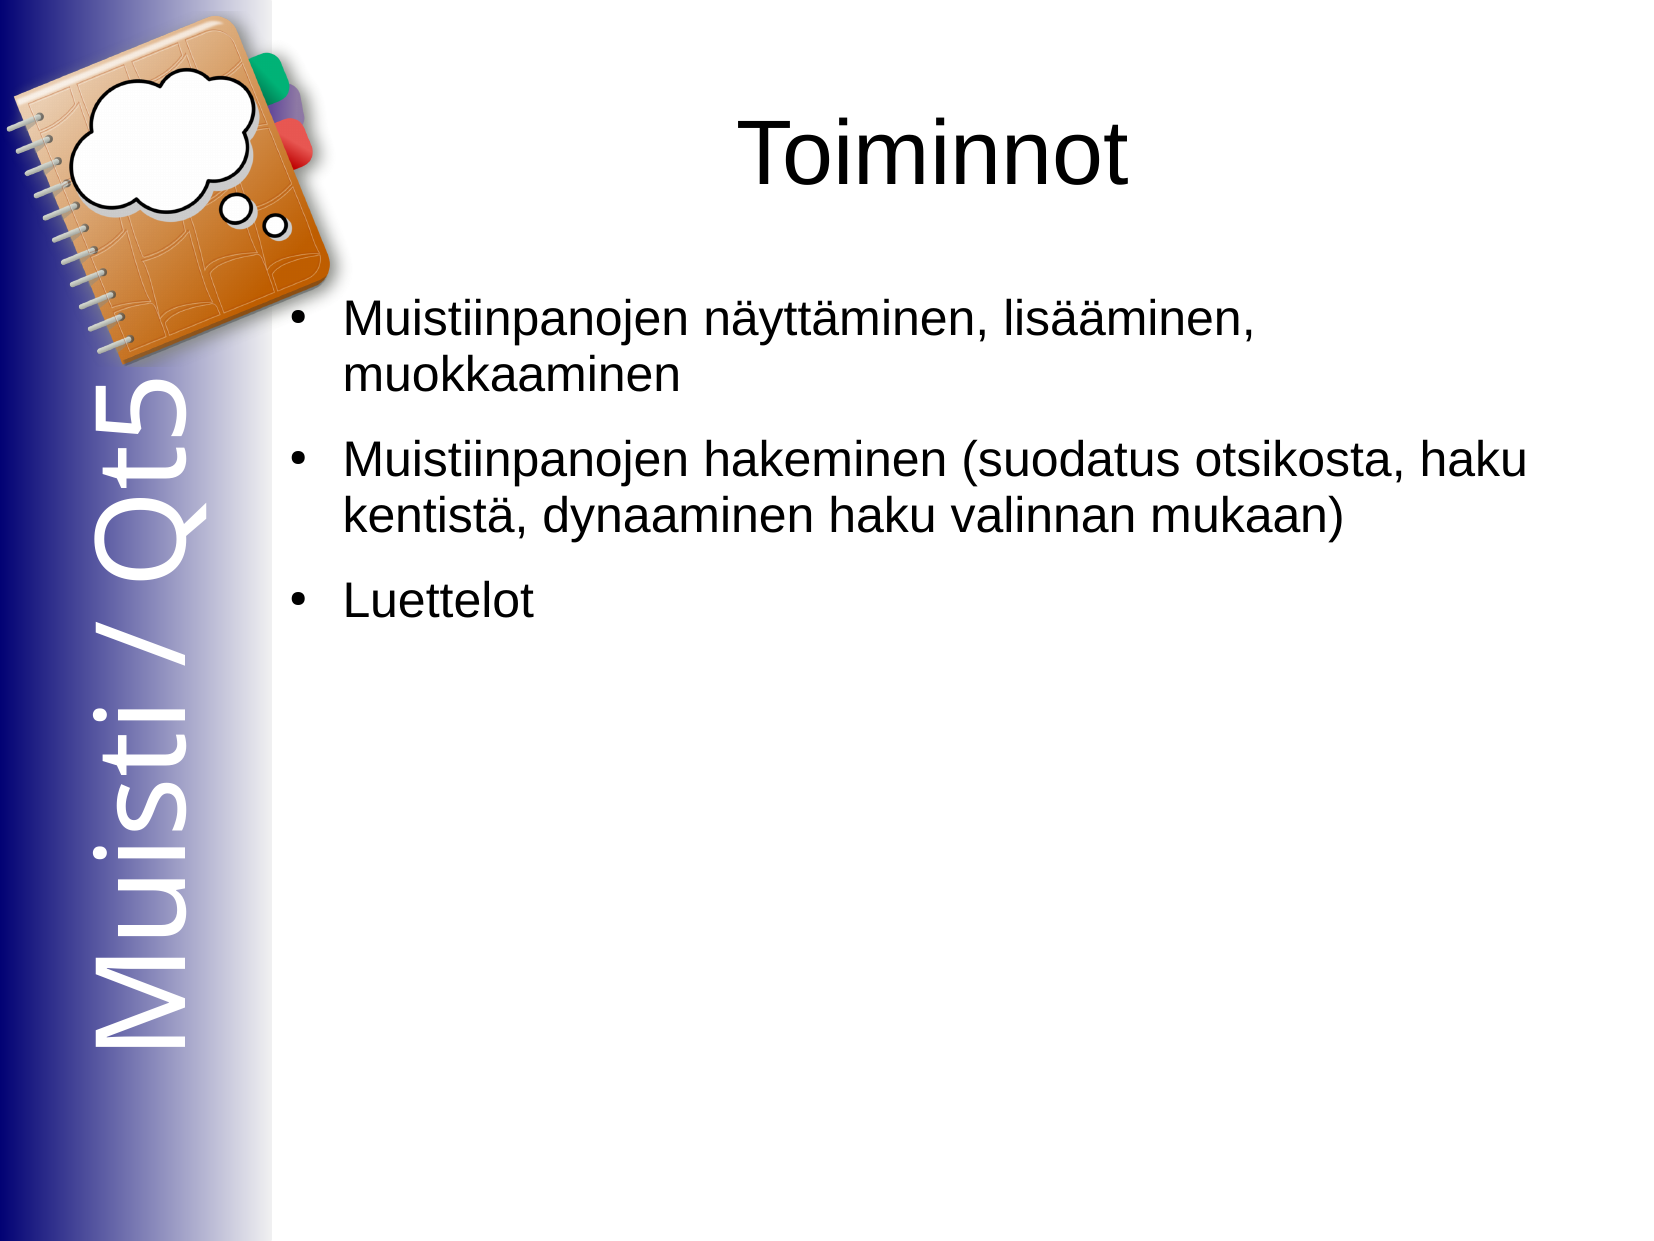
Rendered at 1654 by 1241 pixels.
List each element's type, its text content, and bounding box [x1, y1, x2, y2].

picture [0, 11, 355, 367]
list Muistiinpanojen näyttäminen, lisääminen, muokkaaminen Muistiinpanojen hakeminen (suodatus otsikosta, haku kentistä, dynaaminen haku valinnan mukaan) Luettelot [271, 290, 1538, 1010]
title Toiminnot [295, 49, 1571, 257]
